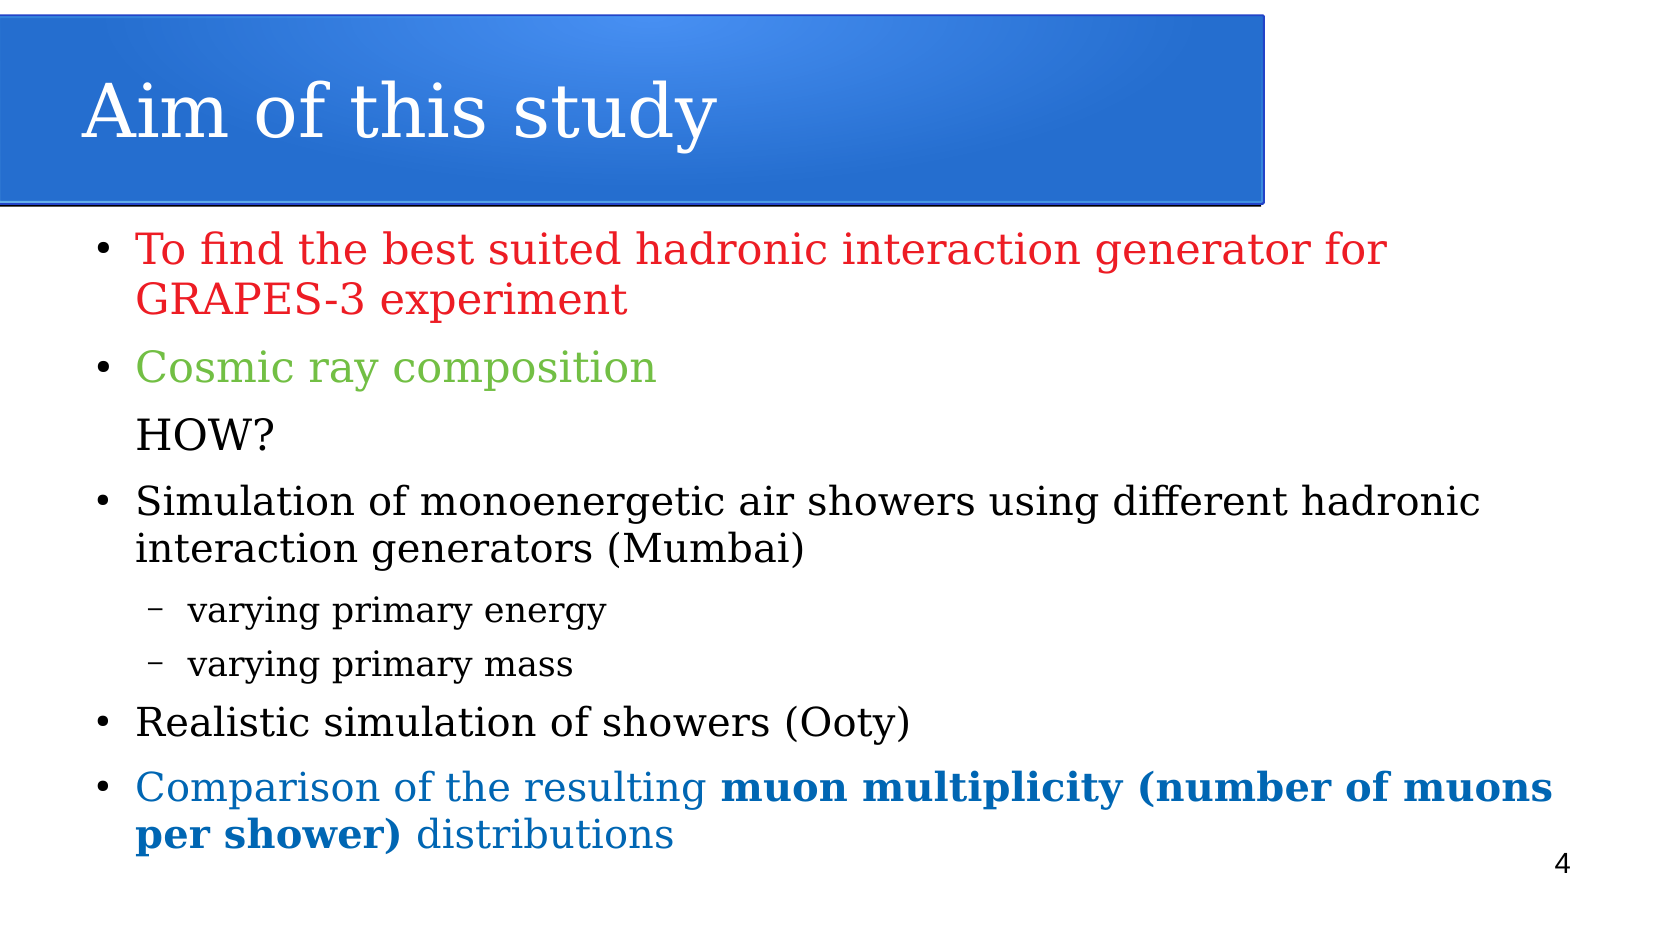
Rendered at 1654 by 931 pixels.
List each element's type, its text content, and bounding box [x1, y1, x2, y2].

list To find the best suited hadronic interaction generator for GRAPES-3 experiment Cosmic ray composition HOW? Simulation of monoenergetic air showers using different hadronic interaction generators (Mumbai) varying primary energy varying primary mass Realistic simulation of showers (Ooty) Comparison of the resulting muon multiplicity (number of muons per shower) distributions [82, 224, 1571, 863]
title Aim of this study [82, 35, 1235, 189]
